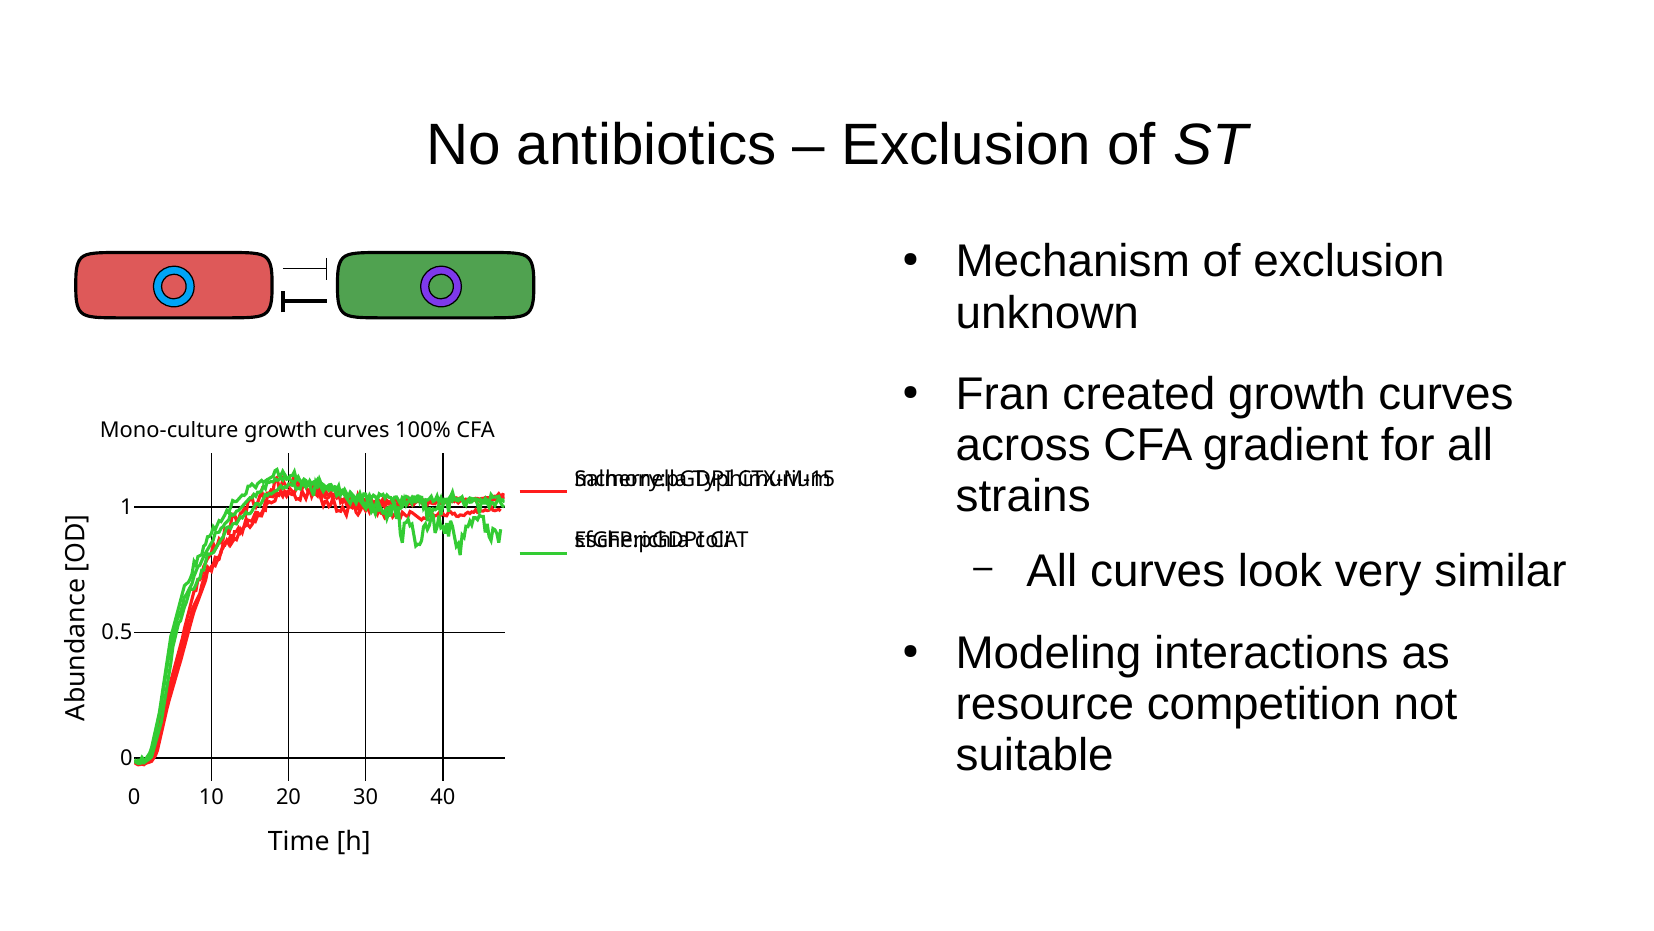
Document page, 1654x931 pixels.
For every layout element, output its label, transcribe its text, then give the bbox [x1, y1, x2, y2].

picture [60, 421, 843, 860]
picture [74, 250, 536, 376]
list Mechanism of exclusion unknown Fran created growth curves across CFA gradient for all strains All curves look very similar Modeling interactions as resource competition not suitable [884, 235, 1594, 860]
title No antibiotics – Exclusion of ST [93, 66, 1582, 222]
